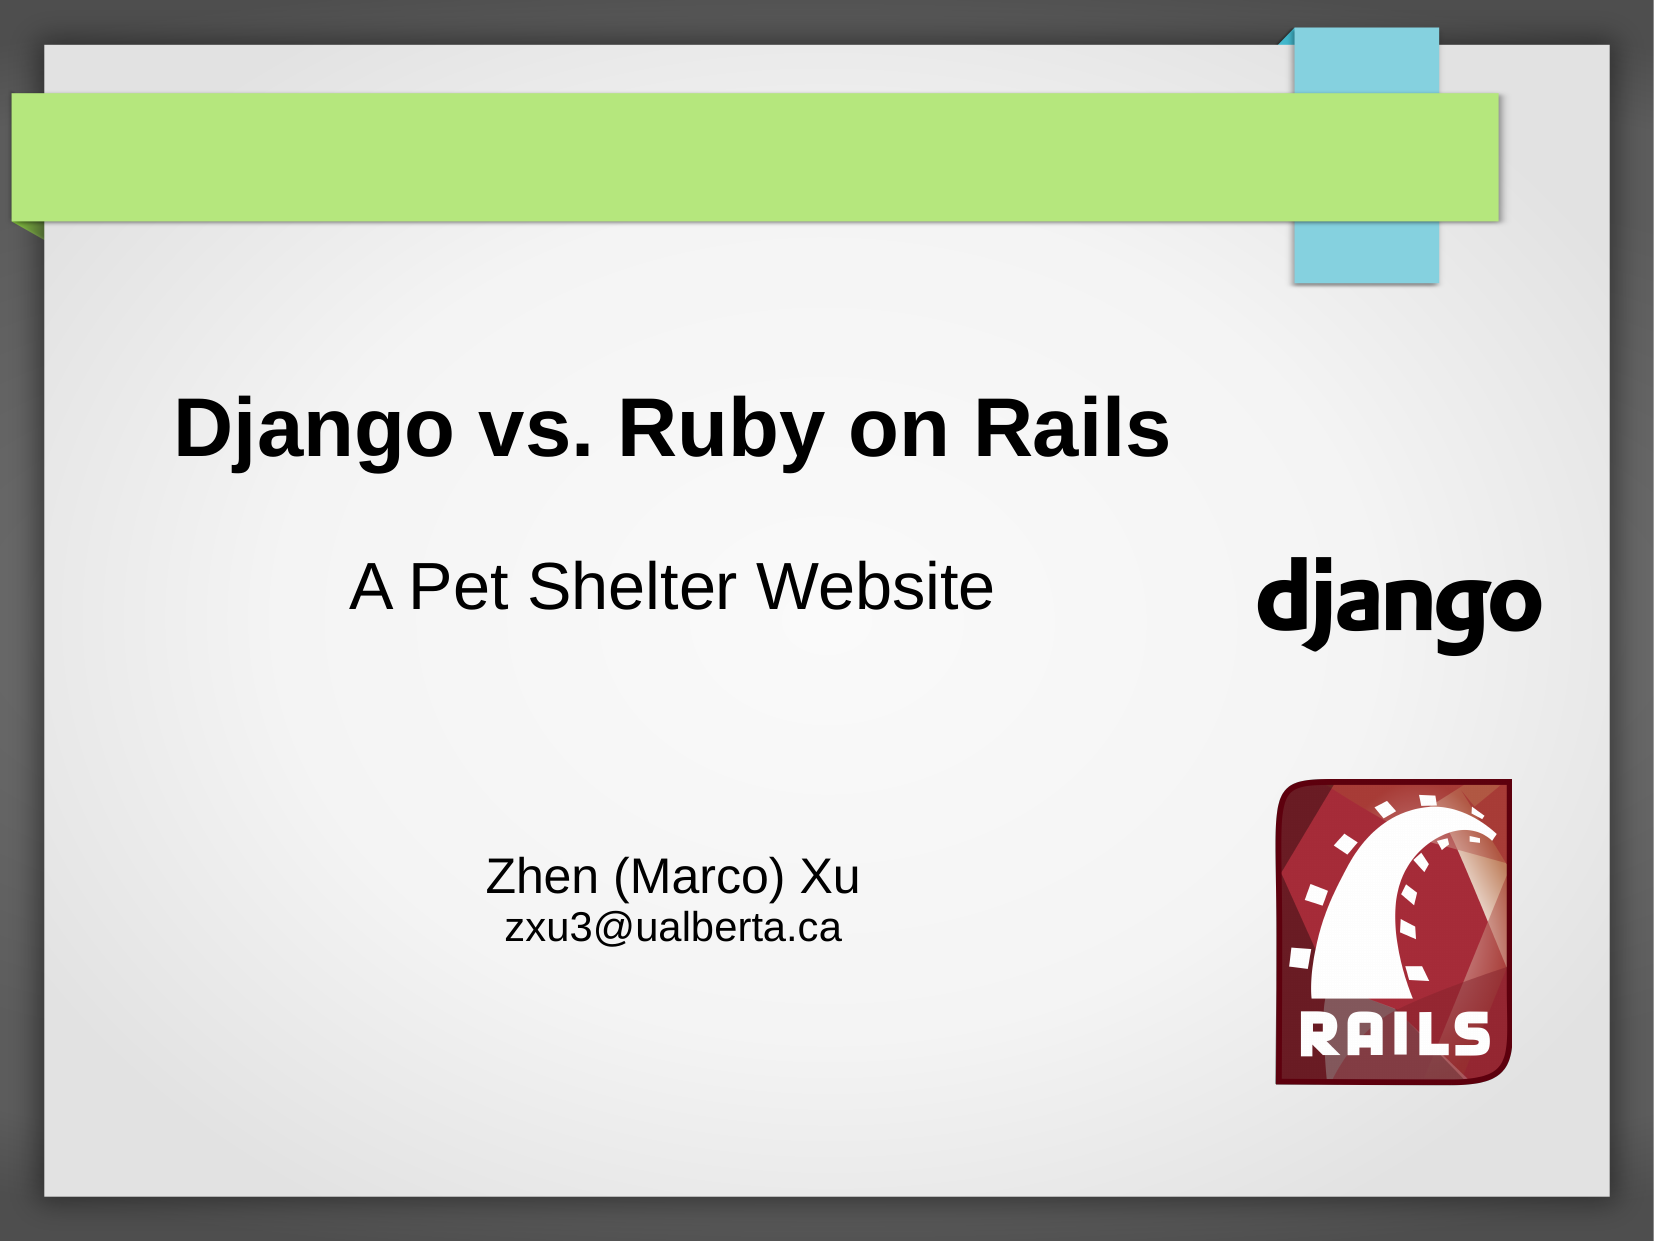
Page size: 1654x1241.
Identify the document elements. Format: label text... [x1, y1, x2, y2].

subtitle Django vs. Ruby on Rails A Pet Shelter Website Zhen (Marco) Xu zxu3@ualberta.ca [82, 94, 1264, 1015]
picture [0, 0, 1654, 1241]
